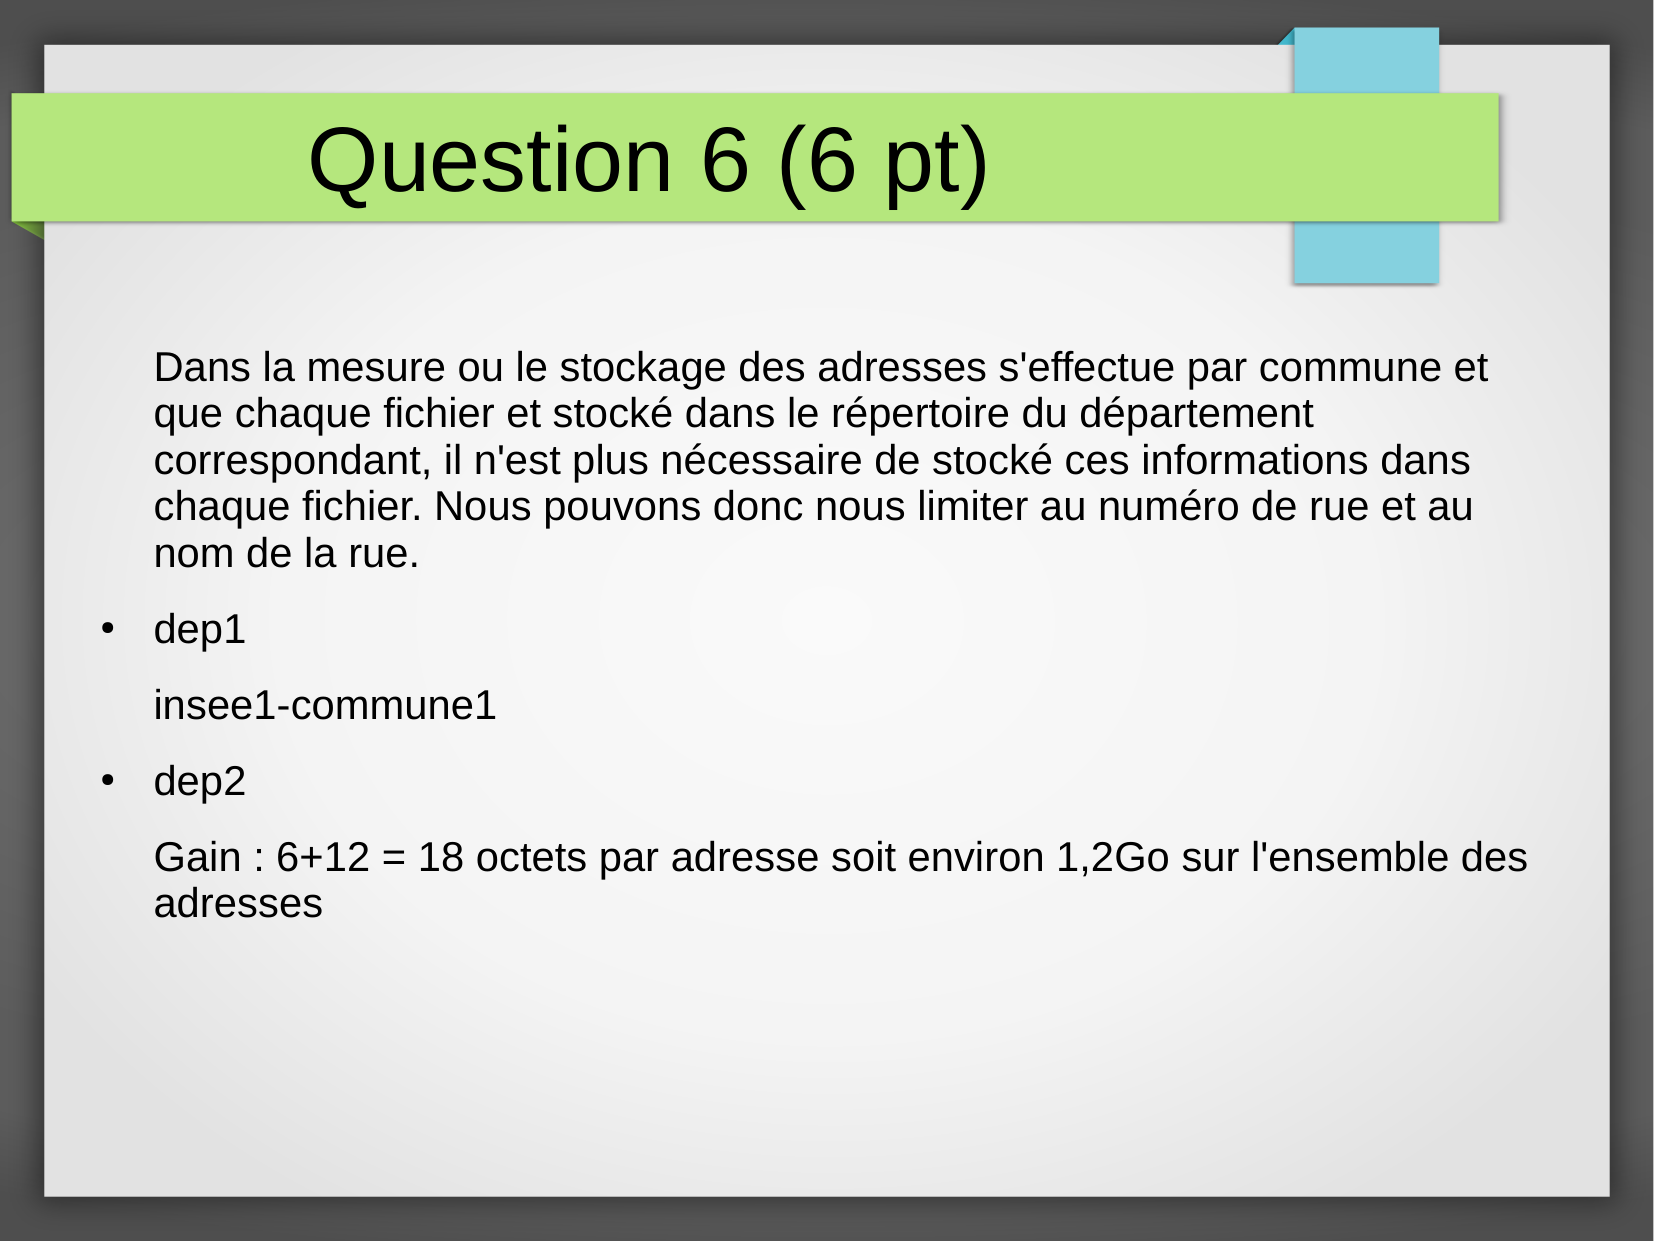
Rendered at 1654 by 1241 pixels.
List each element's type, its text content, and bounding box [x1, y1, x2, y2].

title Question 6 (6 pt) [70, 106, 1229, 213]
list Dans la mesure ou le stockage des adresses s'effectue par commune et que chaque fichier et stocké dans le répertoire du département correspondant, il n'est plus nécessaire de stocké ces informations dans chaque fichier. Nous pouvons donc nous limiter au numéro de rue et au nom de la rue. dep1 insee1-commune1 dep2 Gain : 6+12 = 18 octets par adresse soit environ 1,2Go sur l'ensemble des adresses [82, 343, 1538, 1063]
picture [0, 0, 1654, 1241]
